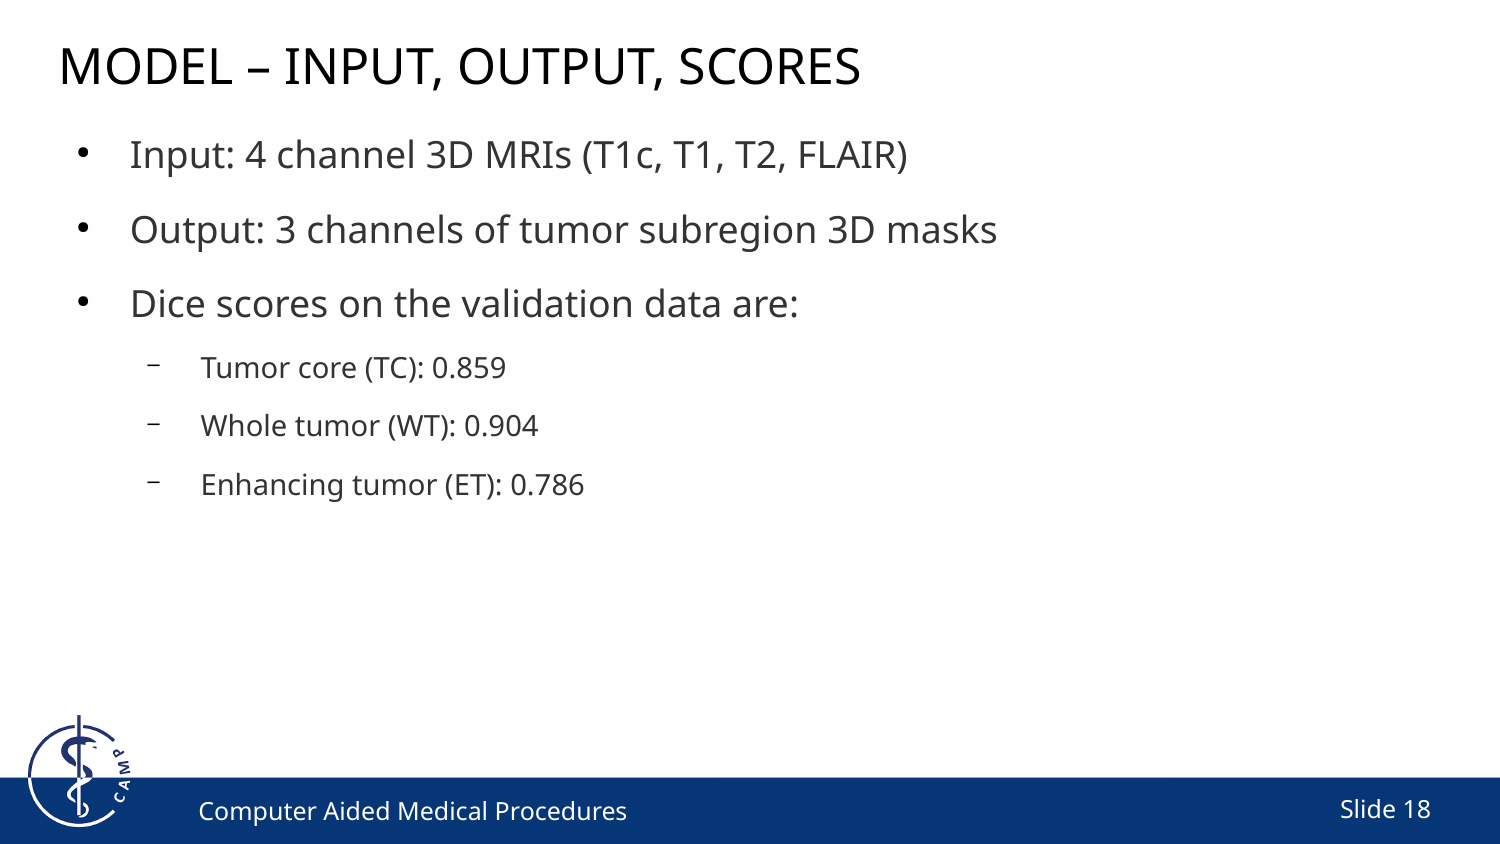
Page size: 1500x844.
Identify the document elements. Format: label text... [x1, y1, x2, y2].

picture [0, 0, 1500, 844]
title MODEL – INPUT, OUTPUT, SCORES [58, 28, 1438, 104]
text_box Computer Aided Medical Procedures [183, 778, 800, 844]
list Input: 4 channel 3D MRIs (T1c, T1, T2, FLAIR) Output: 3 channels of tumor subregion 3D masks Dice scores on the validation data are: Tumor core (TC): 0.859 Whole tumor (WT): 0.904 Enhancing tumor (ET): 0.786 [58, 131, 1441, 760]
text_box Slide <number> [1325, 778, 1500, 844]
